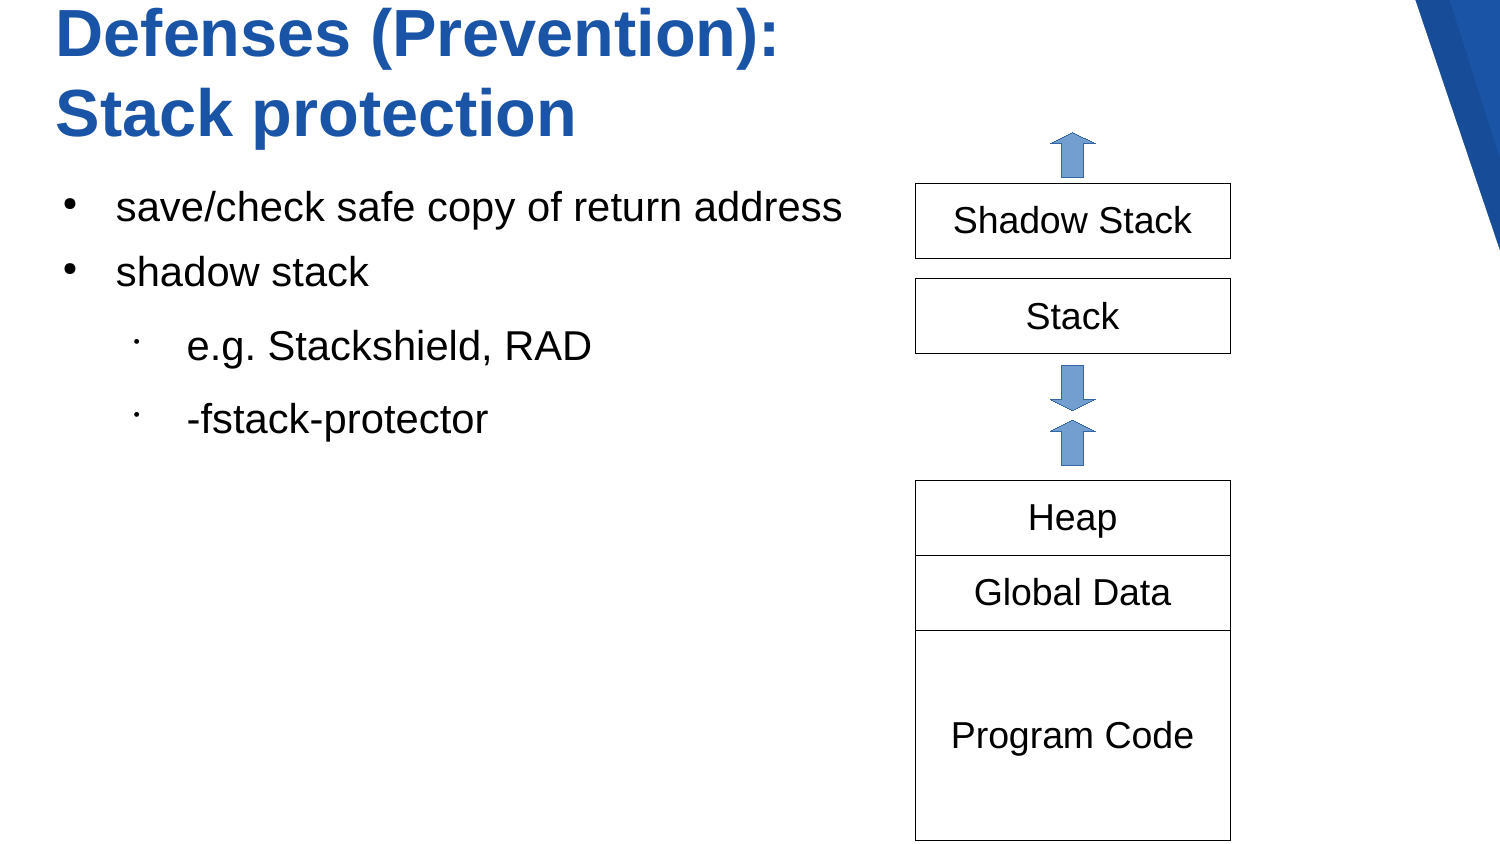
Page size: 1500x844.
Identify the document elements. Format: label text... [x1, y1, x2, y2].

text_box [1050, 420, 1096, 466]
text_box [1050, 132, 1096, 178]
text_box Global Data [915, 556, 1231, 631]
text_box Shadow Stack [915, 183, 1231, 259]
text_box Heap [915, 480, 1231, 556]
list save/check safe copy of return address shadow stack e.g. Stackshield, RAD -fstack-protector [30, 165, 1486, 406]
text_box Program Code [915, 631, 1231, 841]
text_box [1050, 365, 1096, 411]
title Defenses (Prevention): Stack protection [40, 97, 1306, 166]
text_box Stack [915, 278, 1231, 354]
